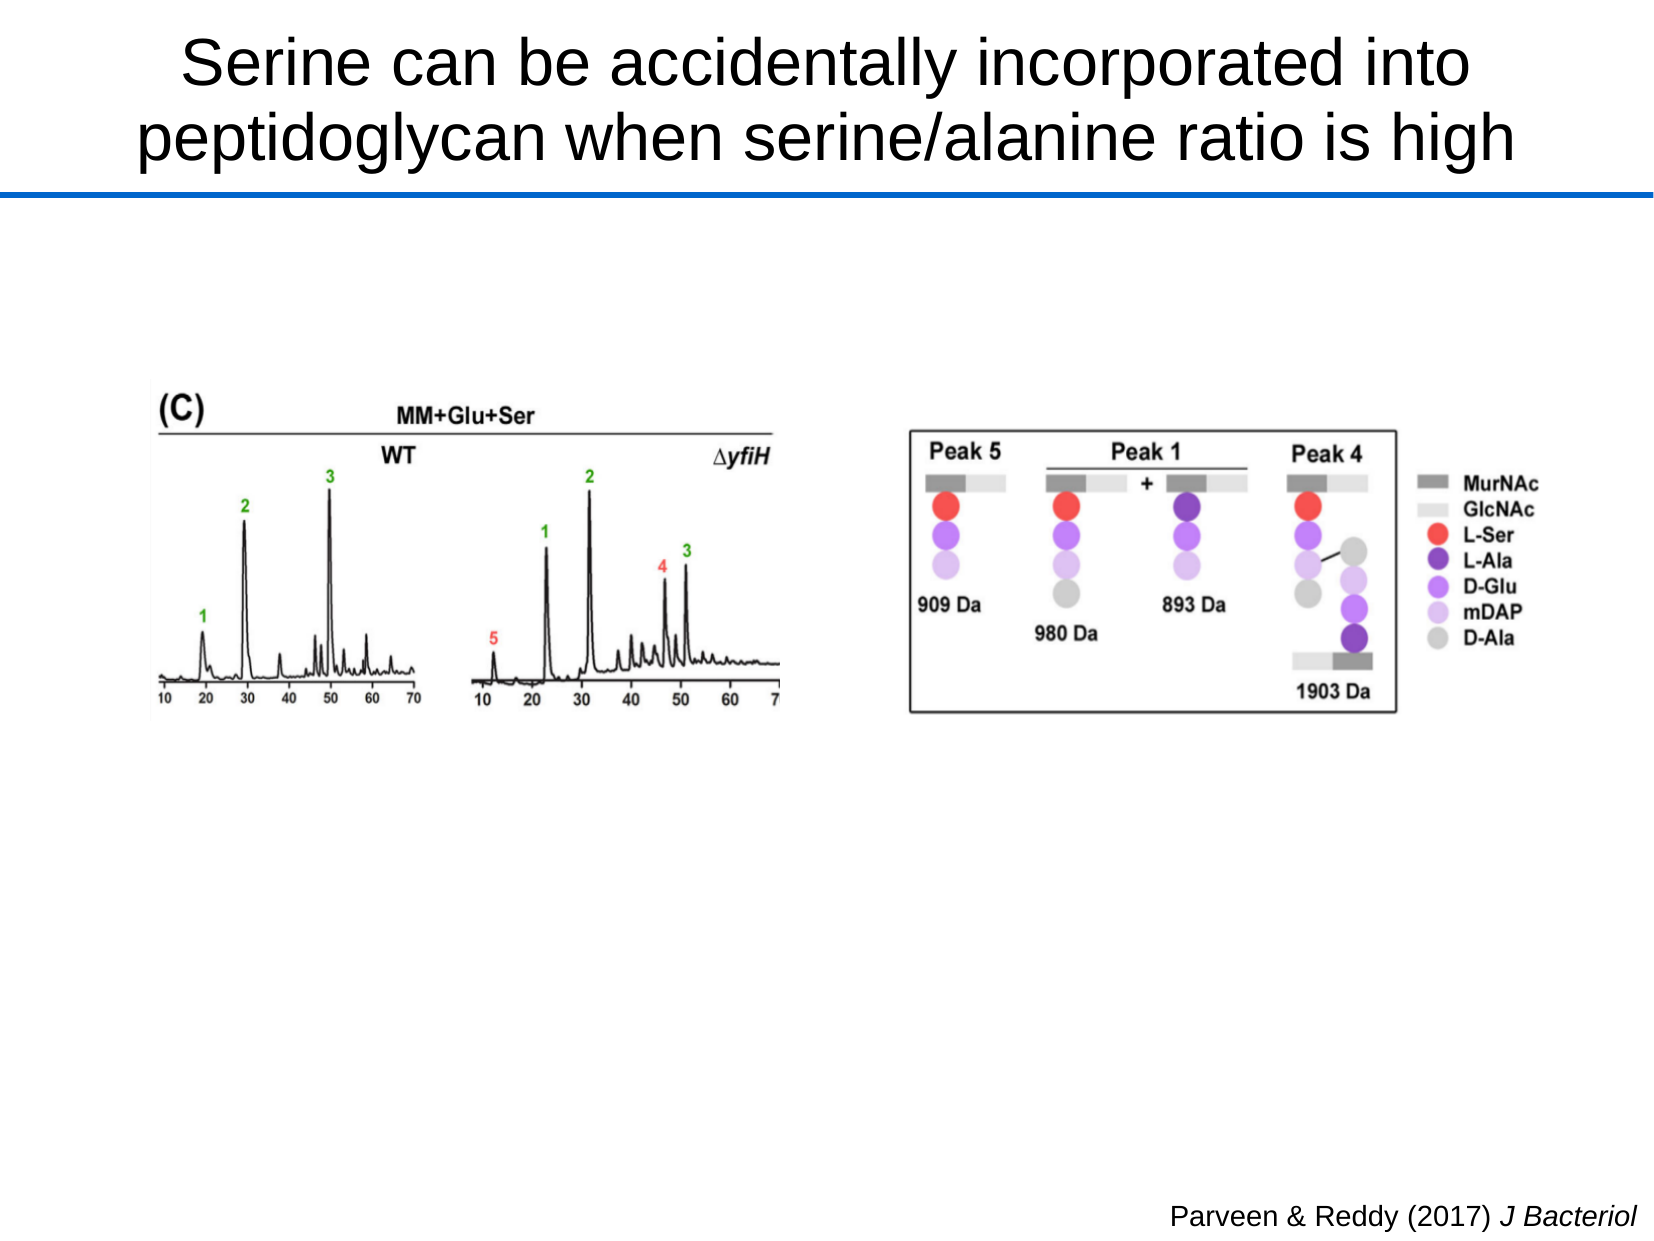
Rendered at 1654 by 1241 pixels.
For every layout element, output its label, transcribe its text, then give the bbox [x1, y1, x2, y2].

title Serine can be accidentally incorporated into peptidoglycan when serine/alanine ratio is high [82, 198, 1571, 204]
picture [892, 427, 1561, 751]
text_box Parveen & Reddy (2017) J Bacteriol [1155, 1192, 1654, 1241]
picture [150, 379, 780, 721]
title Serine can be accidentally incorporated into peptidoglycan when serine/alanine ratio is high [82, 0, 1571, 192]
